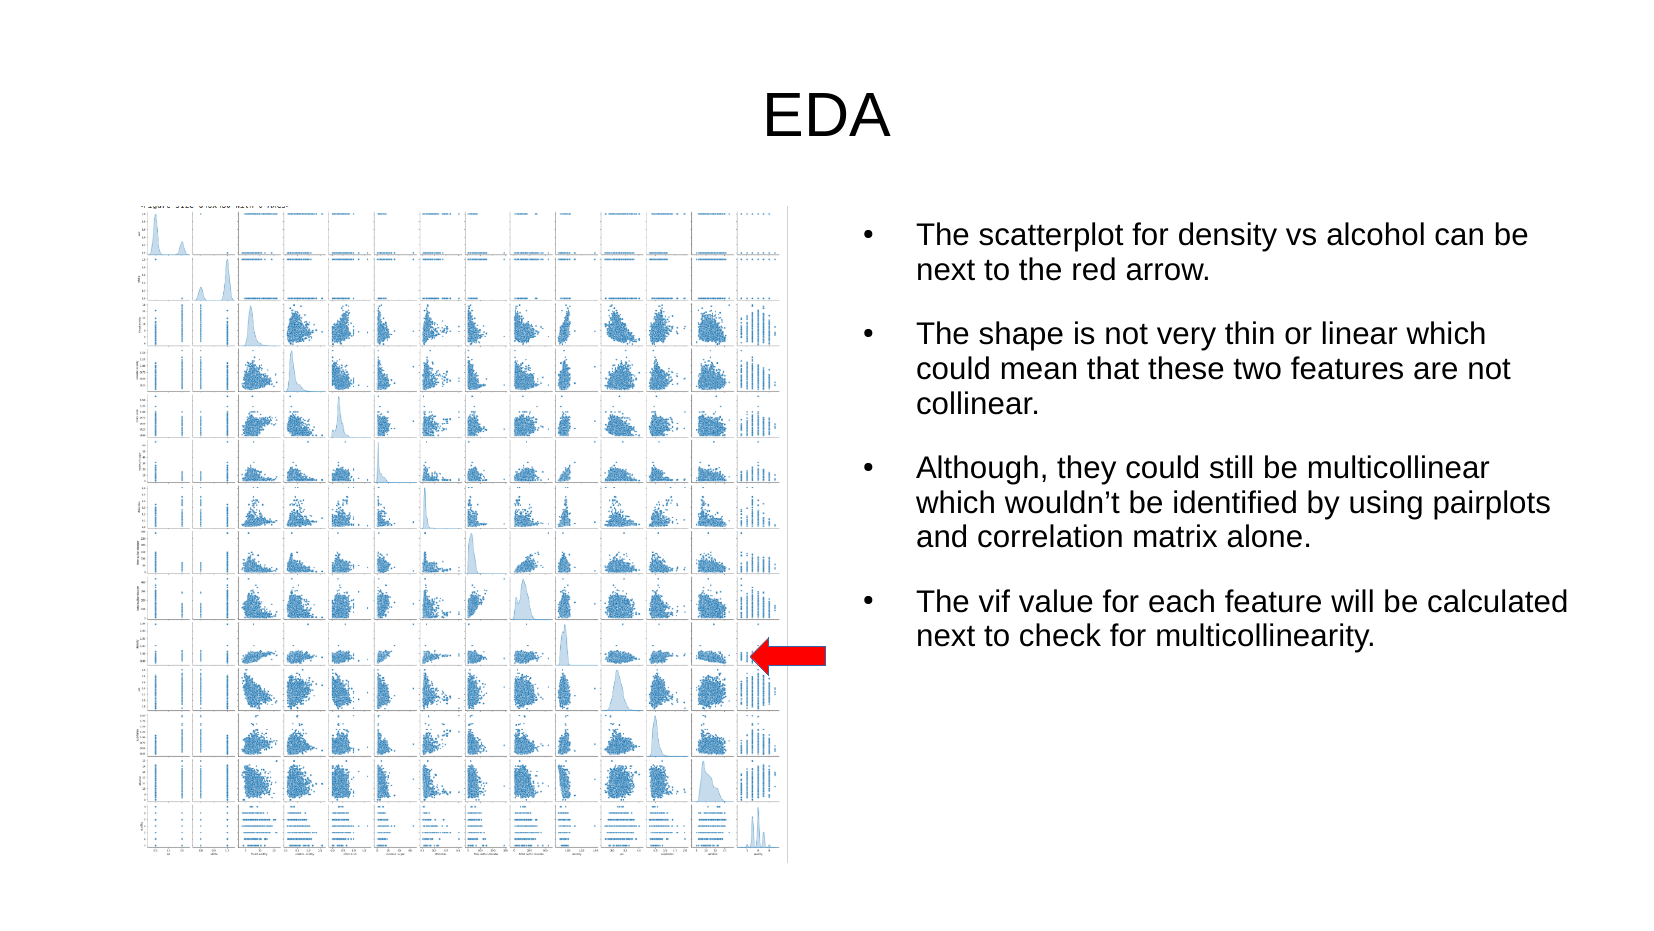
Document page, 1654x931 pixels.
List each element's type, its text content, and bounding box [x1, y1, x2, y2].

title EDA [82, 37, 1571, 193]
list The scatterplot for density vs alcohol can be next to the red arrow. The shape is not very thin or linear which could mean that these two features are not collinear. Although, they could still be multicollinear which wouldn’t be identified by using pairplots and correlation matrix alone. The vif value for each feature will be calculated next to check for multicollinearity. [845, 217, 1572, 758]
picture [131, 206, 788, 863]
text_box [750, 637, 826, 676]
